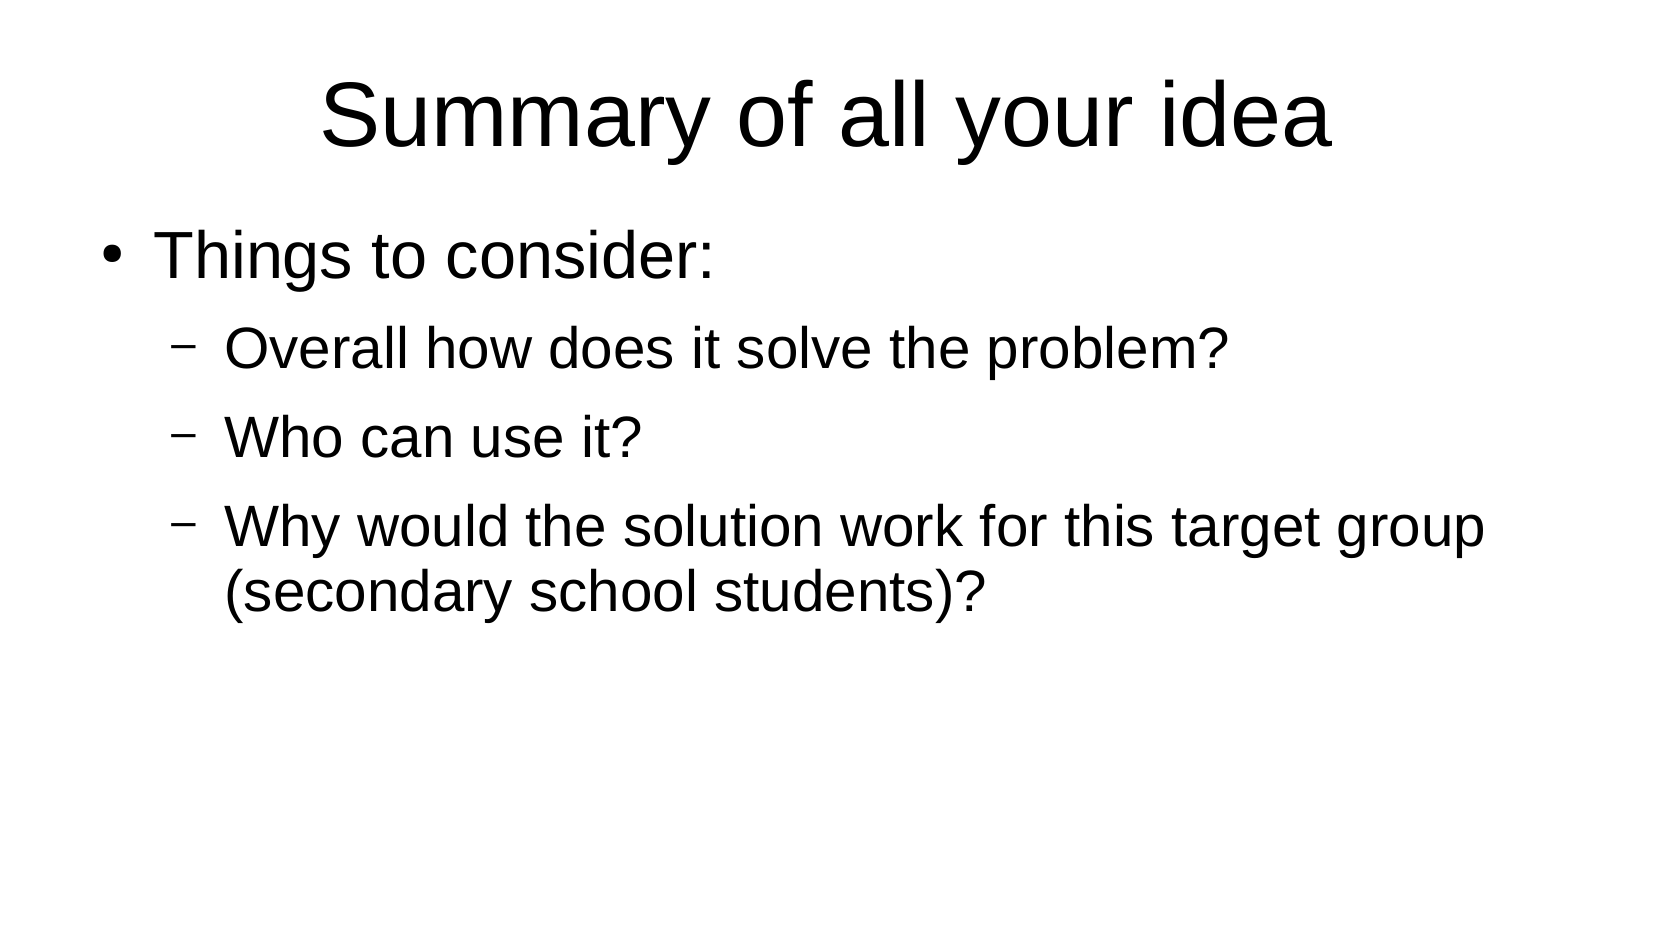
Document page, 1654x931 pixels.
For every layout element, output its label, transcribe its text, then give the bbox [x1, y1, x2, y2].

list Things to consider: Overall how does it solve the problem? Who can use it? Why would the solution work for this target group (secondary school students)? [82, 217, 1571, 758]
title Summary of all your idea [82, 37, 1571, 193]
